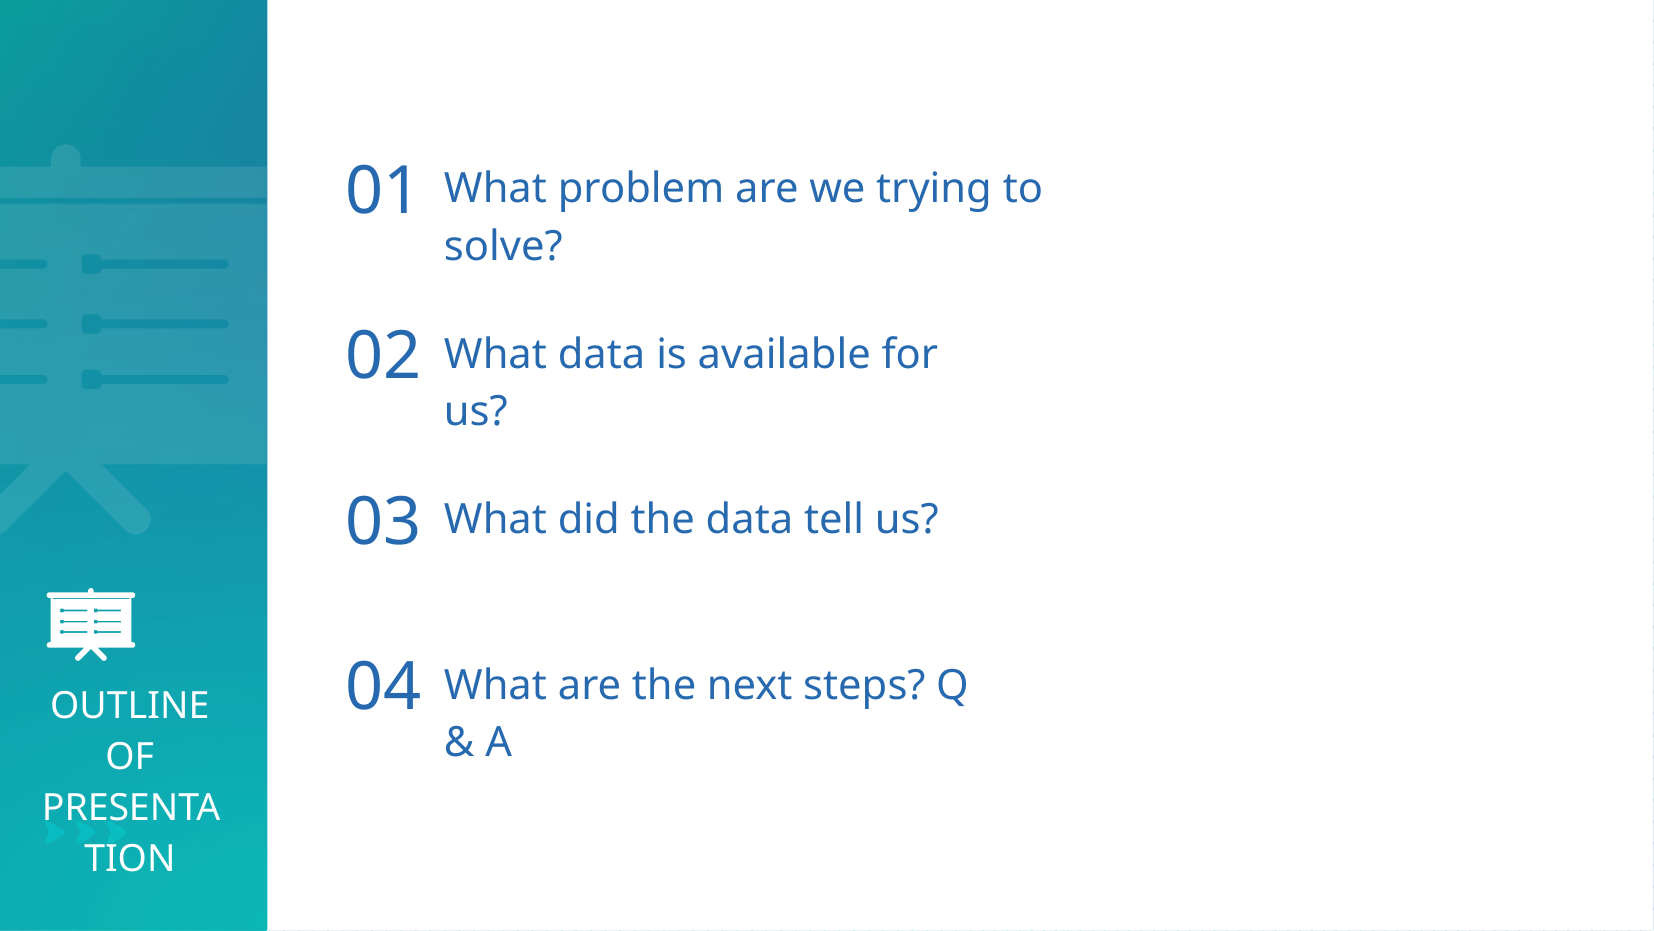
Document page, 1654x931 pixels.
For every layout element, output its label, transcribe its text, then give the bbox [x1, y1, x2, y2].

text_box 02 [331, 300, 472, 418]
text_box What problem are we trying to solve? [429, 150, 1088, 280]
text_box [0, 0, 1653, 931]
text_box 03 [331, 465, 472, 583]
text_box What did the data tell us? [429, 481, 991, 610]
text_box 04 [331, 630, 472, 749]
text_box What are the next steps? Q & A [429, 647, 991, 776]
text_box 01 [331, 134, 472, 252]
text_box What data is available for us? [429, 316, 991, 445]
text_box OUTLINE OF PRESENTATION [17, 670, 243, 839]
